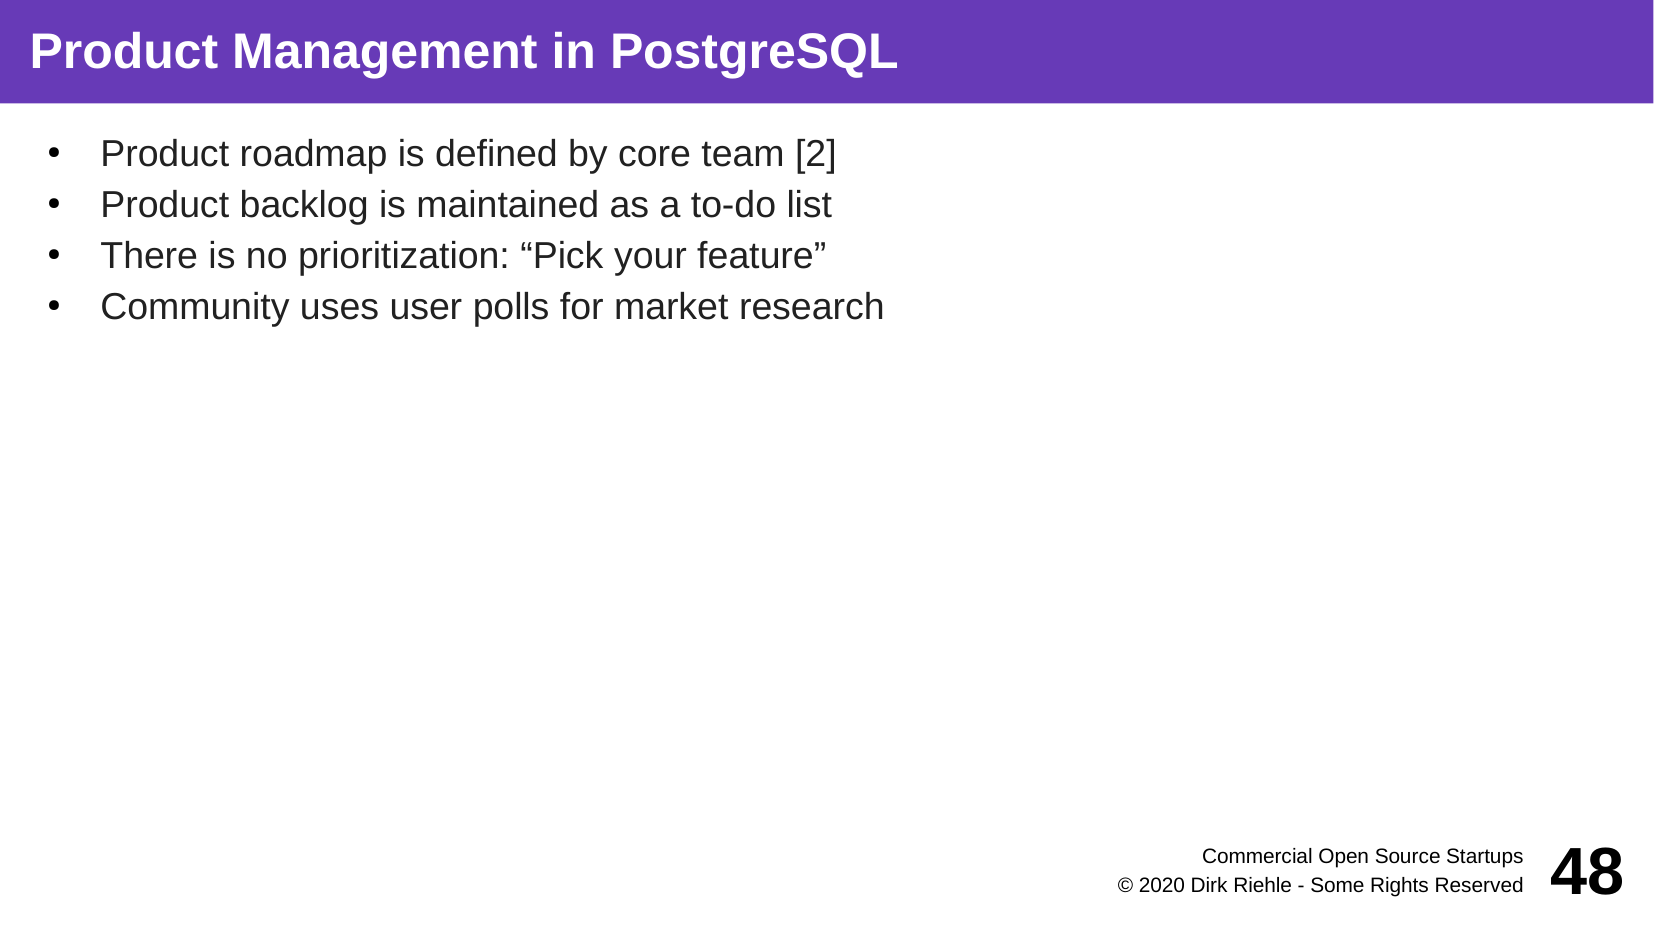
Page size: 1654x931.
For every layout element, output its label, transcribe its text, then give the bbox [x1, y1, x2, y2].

title Product Management in PostgreSQL [0, 0, 1654, 104]
list Product roadmap is defined by core team [2] Product backlog is maintained as a to-do list There is no prioritization: “Pick your feature” Community uses user polls for market research [29, 132, 1625, 813]
